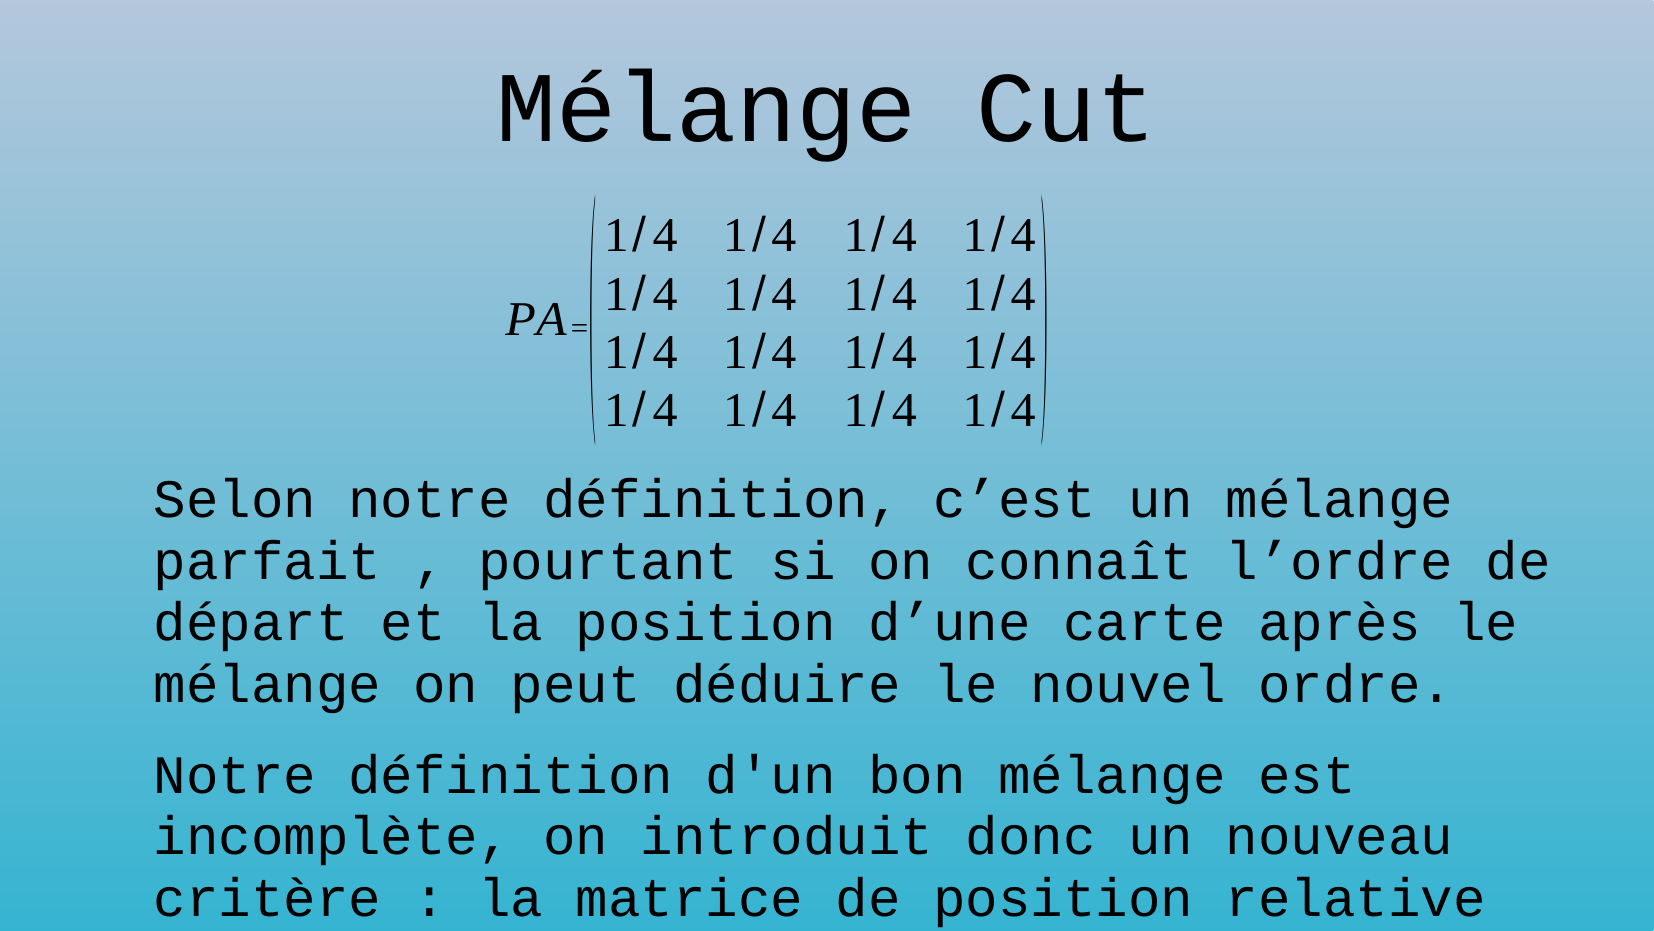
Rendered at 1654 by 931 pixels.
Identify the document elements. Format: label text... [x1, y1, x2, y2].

title Mélange Cut [82, 37, 1571, 157]
chart [496, 192, 1059, 449]
list Selon notre définition, c’est un mélange parfait , pourtant si on connaît l’ordre de départ et la position d’une carte après le mélange on peut déduire le nouvel ordre. Notre définition d'un bon mélange est incomplète, on introduit donc un nouveau critère : la matrice de position relative [82, 157, 1571, 697]
